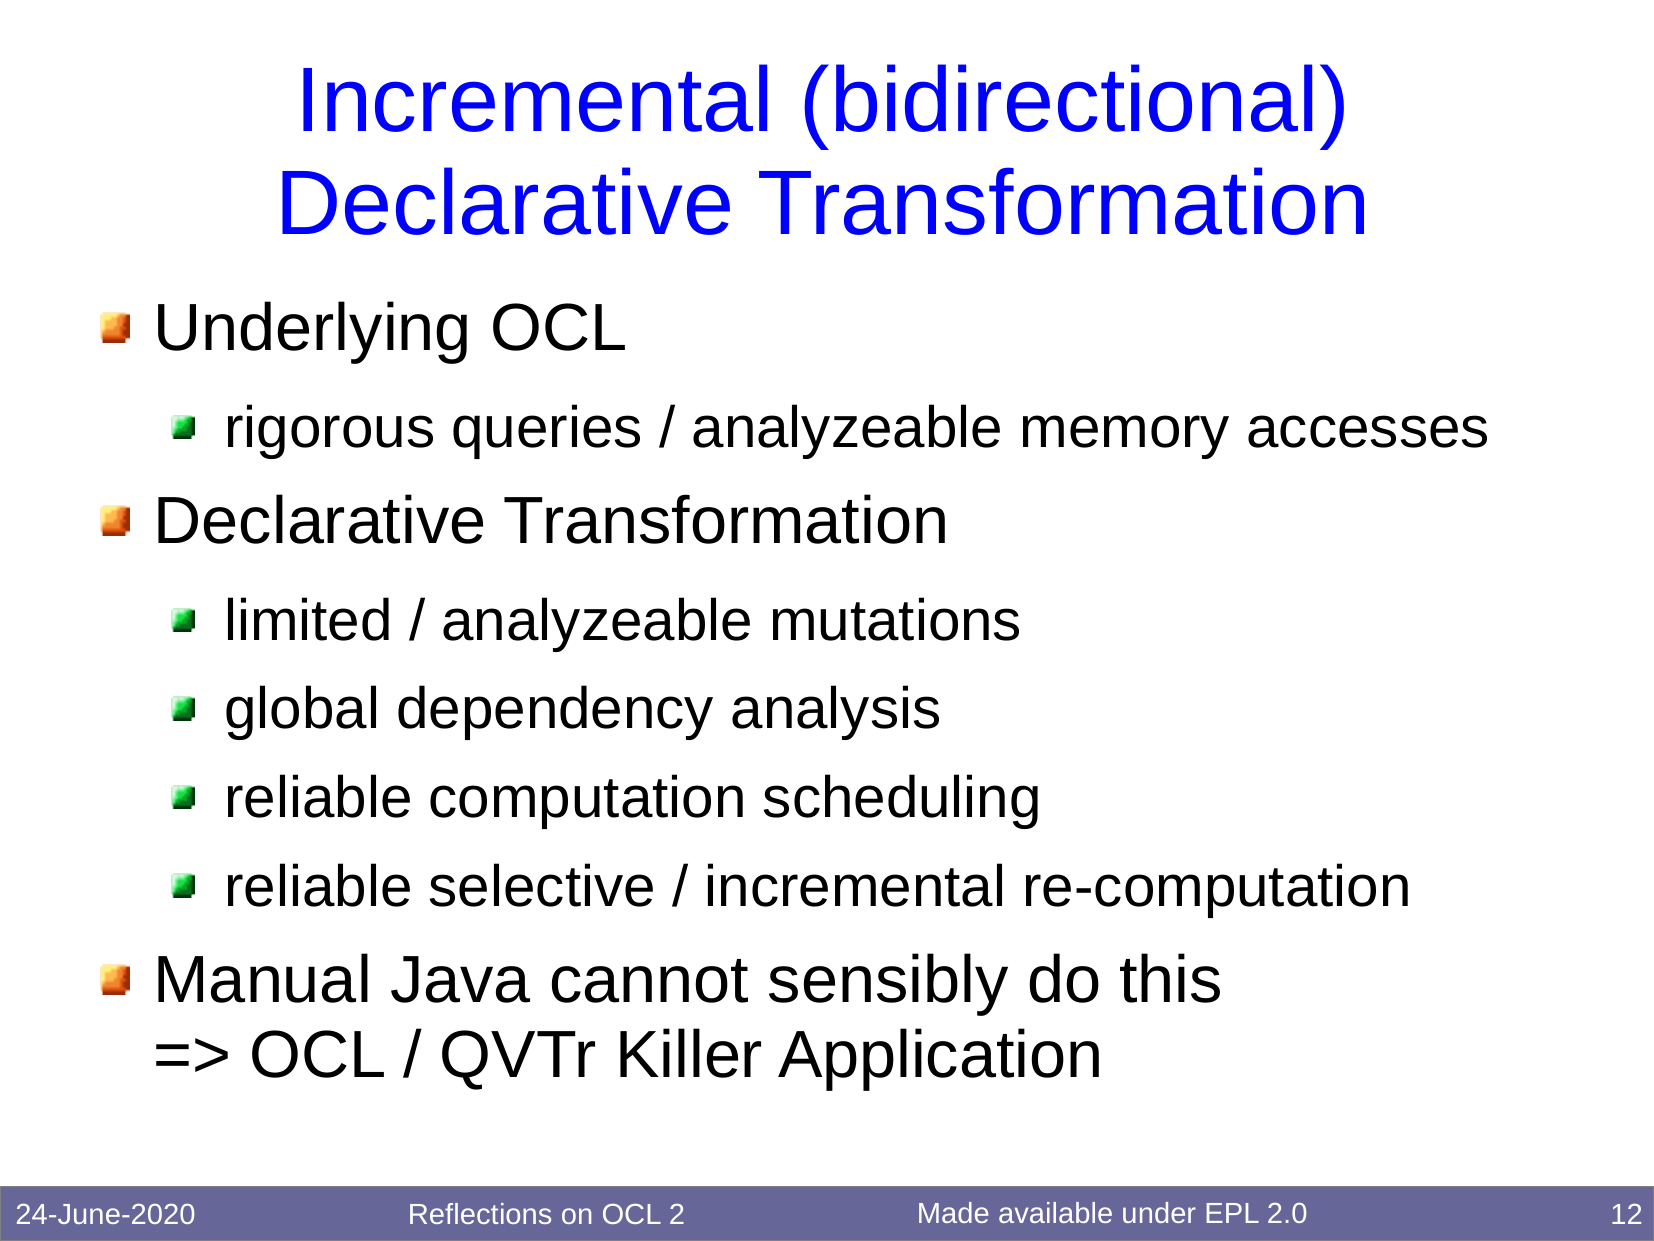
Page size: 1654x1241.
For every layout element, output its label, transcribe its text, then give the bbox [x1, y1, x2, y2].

title Incremental (bidirectional) Declarative Transformation [82, 47, 1565, 255]
list Underlying OCL rigorous queries / analyzeable memory accesses Declarative Transformation limited / analyzeable mutations global dependency analysis reliable computation scheduling reliable selective / incremental re-computation Manual Java cannot sensibly do this => OCL / QVTr Killer Application [82, 290, 1571, 1092]
